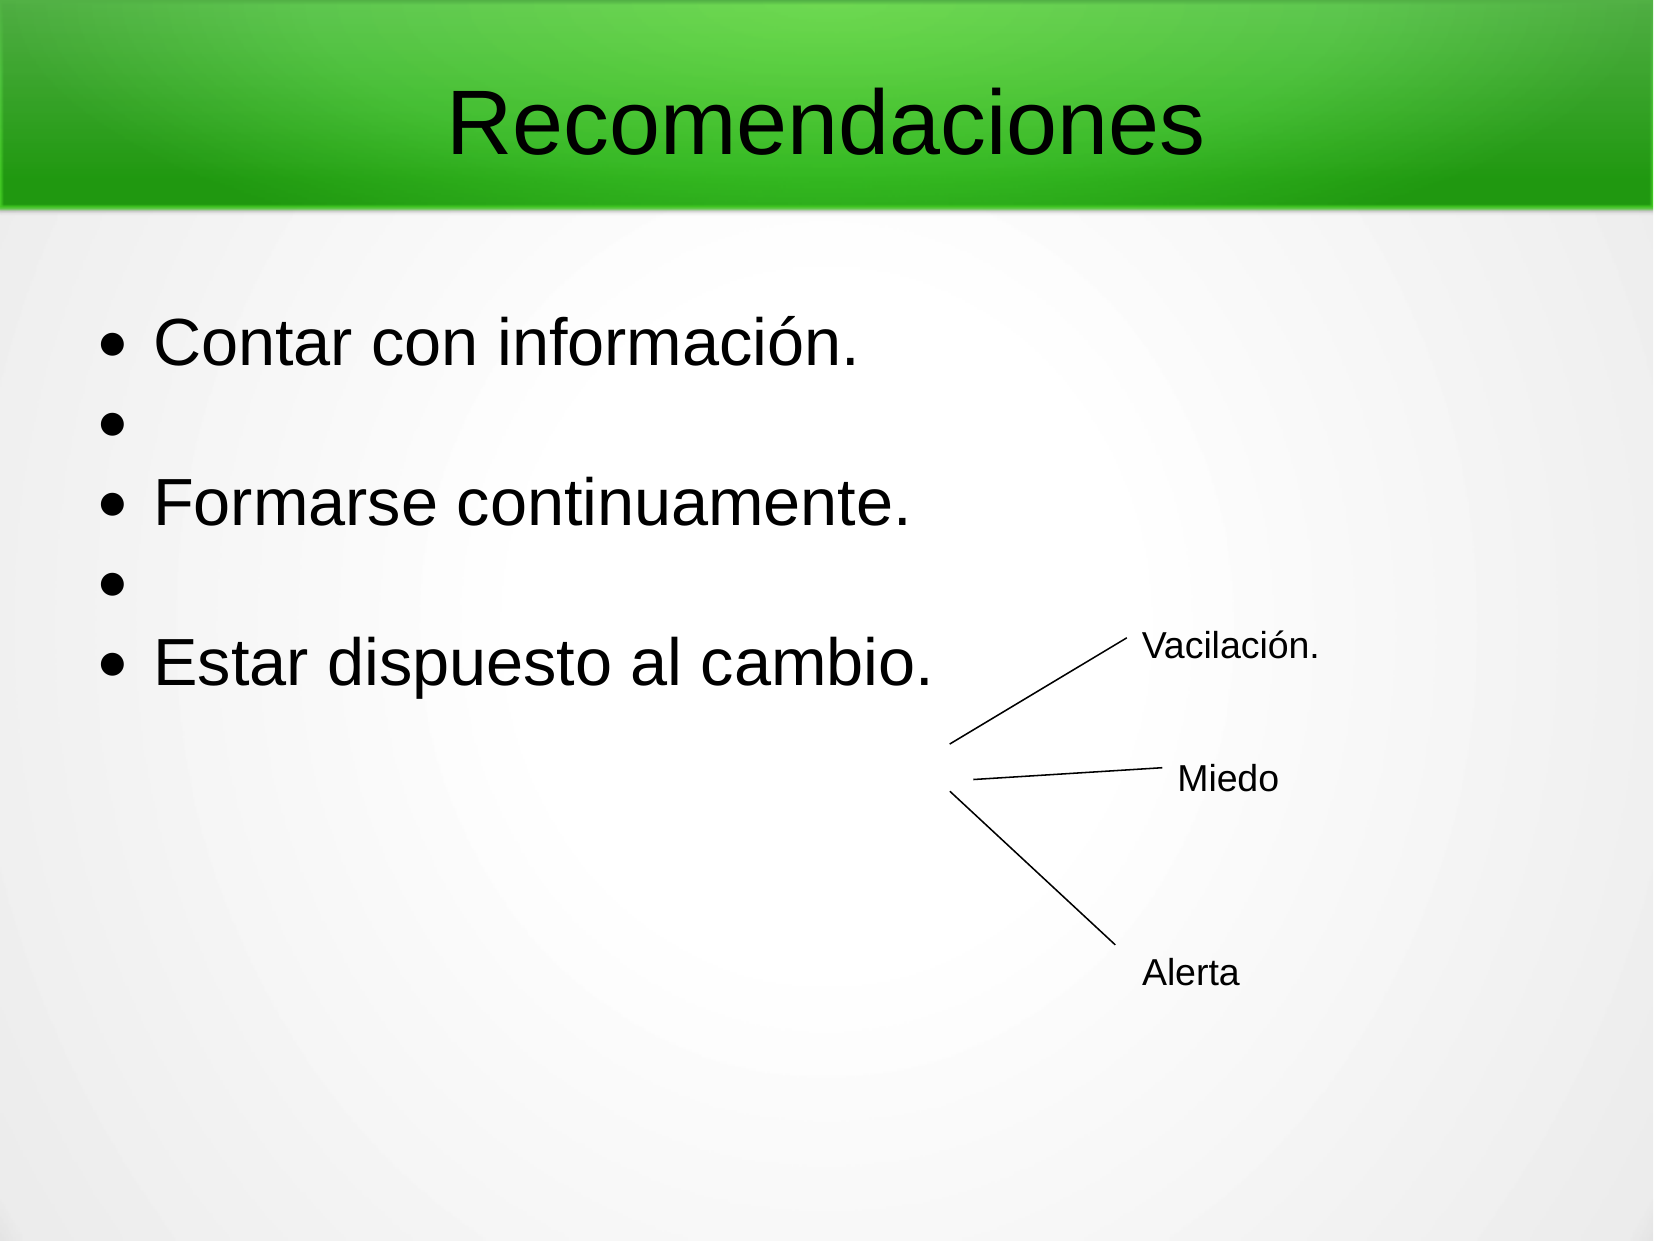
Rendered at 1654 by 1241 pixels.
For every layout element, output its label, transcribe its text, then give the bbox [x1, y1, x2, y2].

text_box Recomendaciones [82, 47, 1571, 189]
picture [0, 0, 1654, 1241]
text_box Vacilación. [1127, 614, 1341, 673]
text_box Miedo [1162, 746, 1300, 806]
text_box Alerta [1127, 940, 1255, 1044]
text_box Contar con información. Formarse continuamente. Estar dispuesto al cambio. [82, 299, 1571, 1019]
